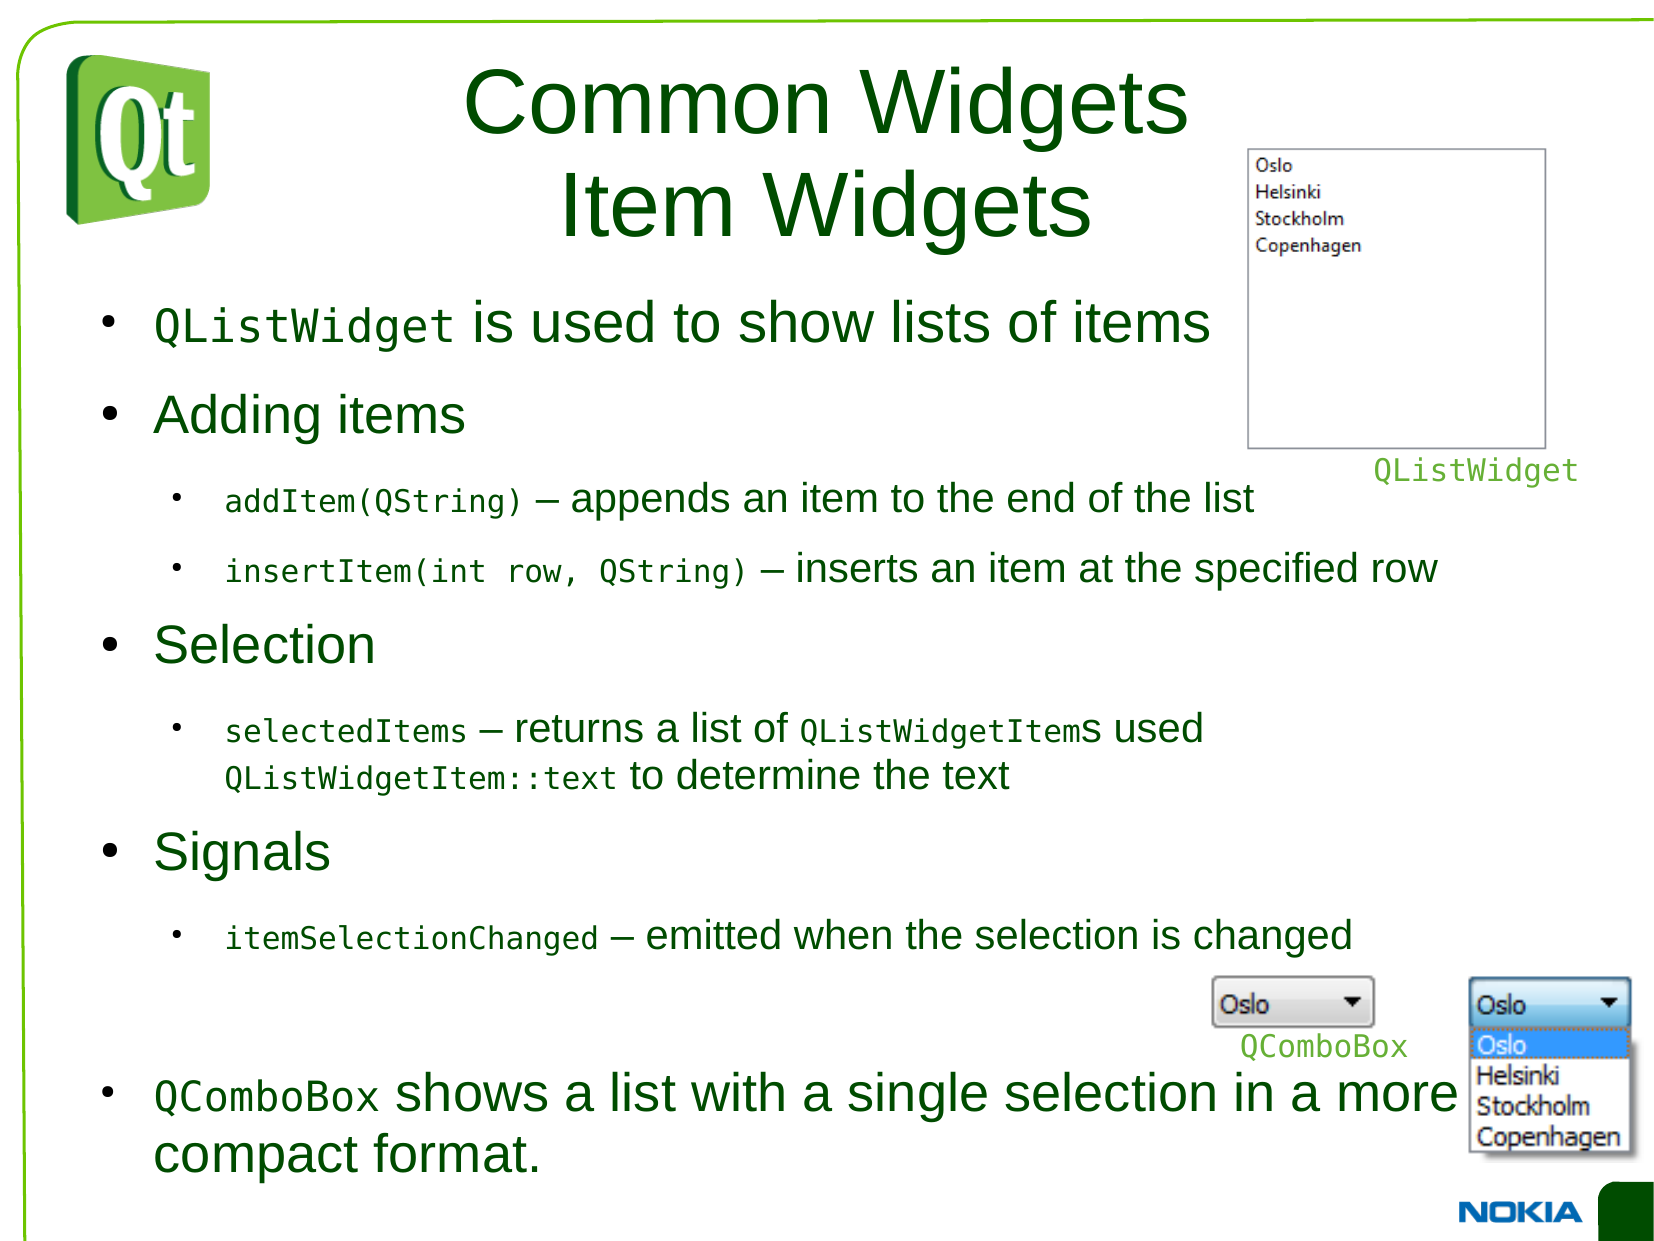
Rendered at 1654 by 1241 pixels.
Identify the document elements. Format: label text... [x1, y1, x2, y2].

picture [1210, 974, 1378, 1031]
text_box QListWidget [1358, 444, 1595, 496]
picture [66, 55, 82, 225]
picture [1467, 975, 1644, 1163]
text_box QComboBox [1225, 1021, 1424, 1073]
picture [1246, 147, 1548, 451]
picture [1459, 1201, 1583, 1223]
title Common Widgets Item Widgets [82, 50, 1571, 256]
list QListWidget is used to show lists of items Adding items addItem(QString) – appends an item to the end of the list insertItem(int row, QString) – inserts an item at the specified row Selection selectedItems – returns a list of QListWidgetItems used QListWidgetItem::text to determine the text Signals itemSelectionChanged – emitted when the selection is changed QComboBox shows a list with a single selection in a more compact format. [82, 290, 1571, 1185]
